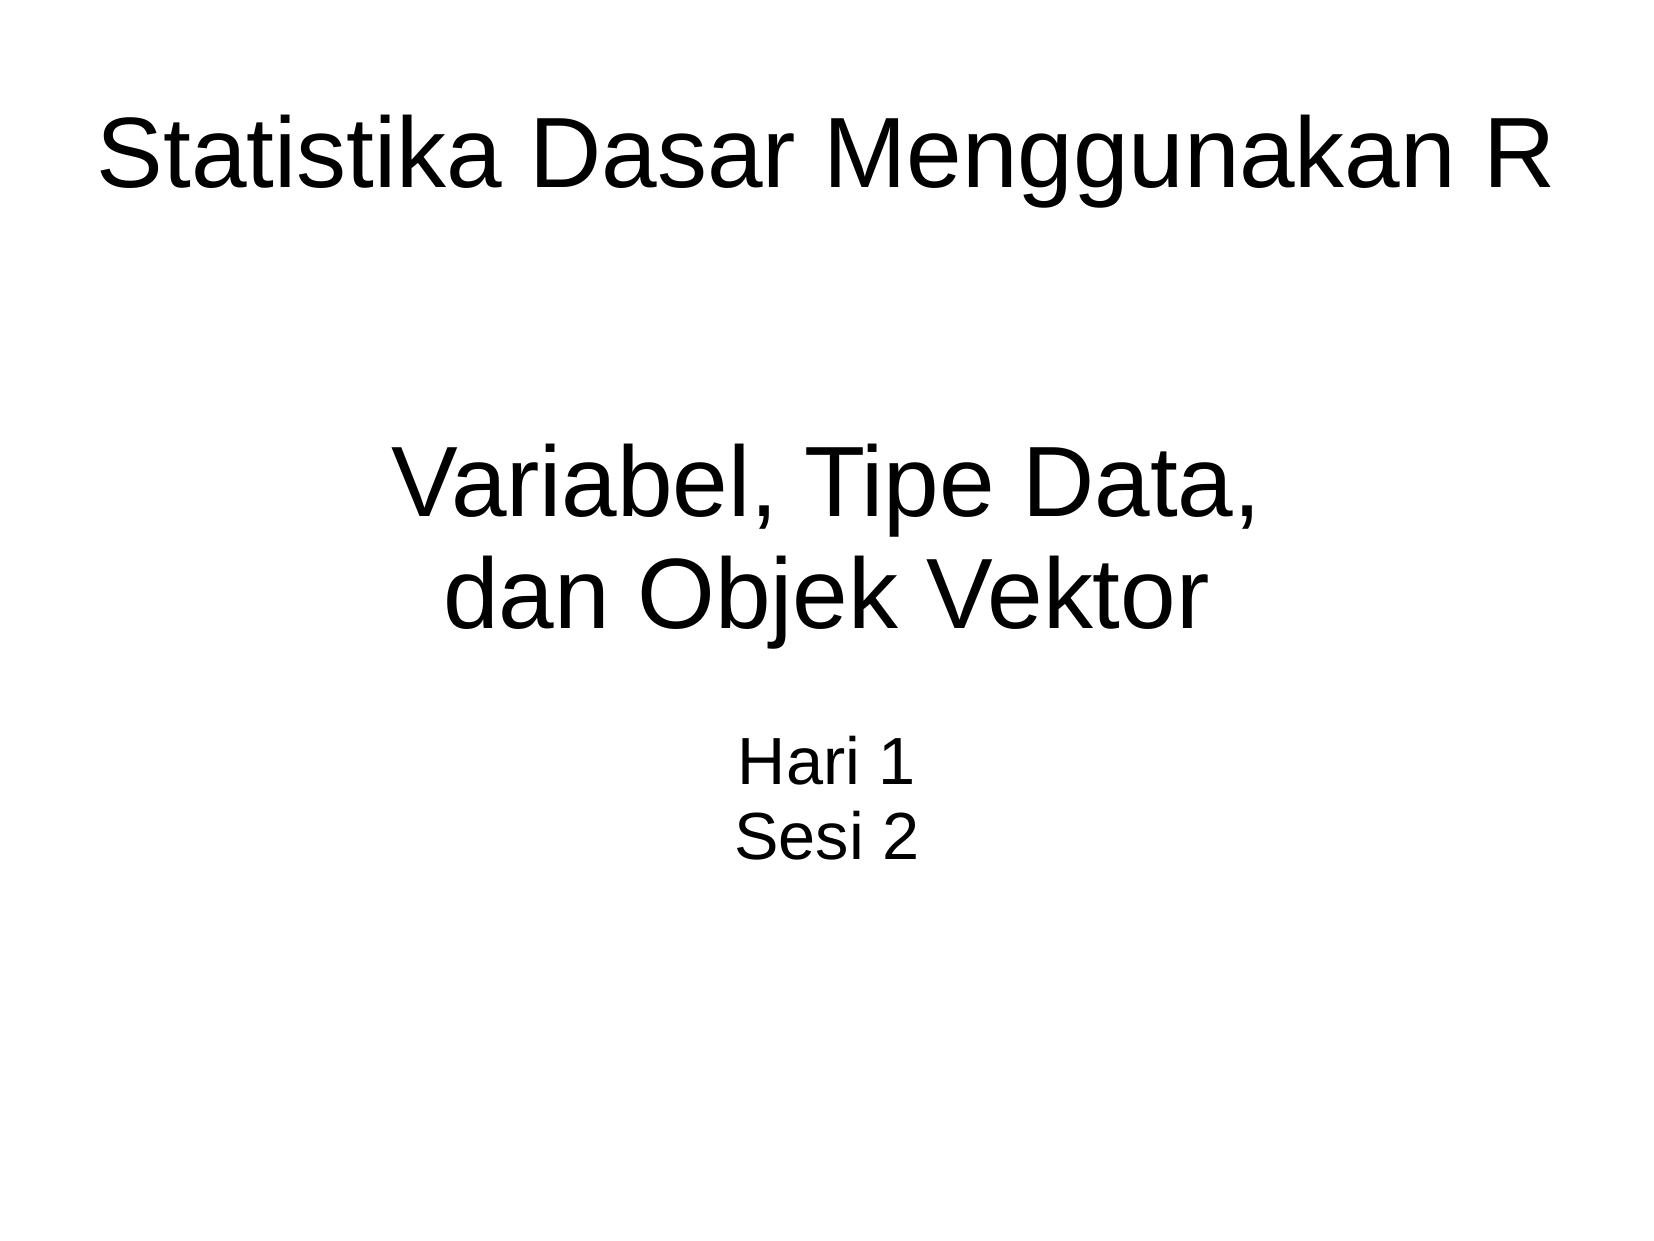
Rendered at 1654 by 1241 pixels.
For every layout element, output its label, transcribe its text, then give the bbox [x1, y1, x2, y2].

subtitle Variabel, Tipe Data, dan Objek Vektor Hari 1 Sesi 2 [82, 290, 1571, 1010]
title Statistika Dasar Menggunakan R [82, 49, 1571, 257]
